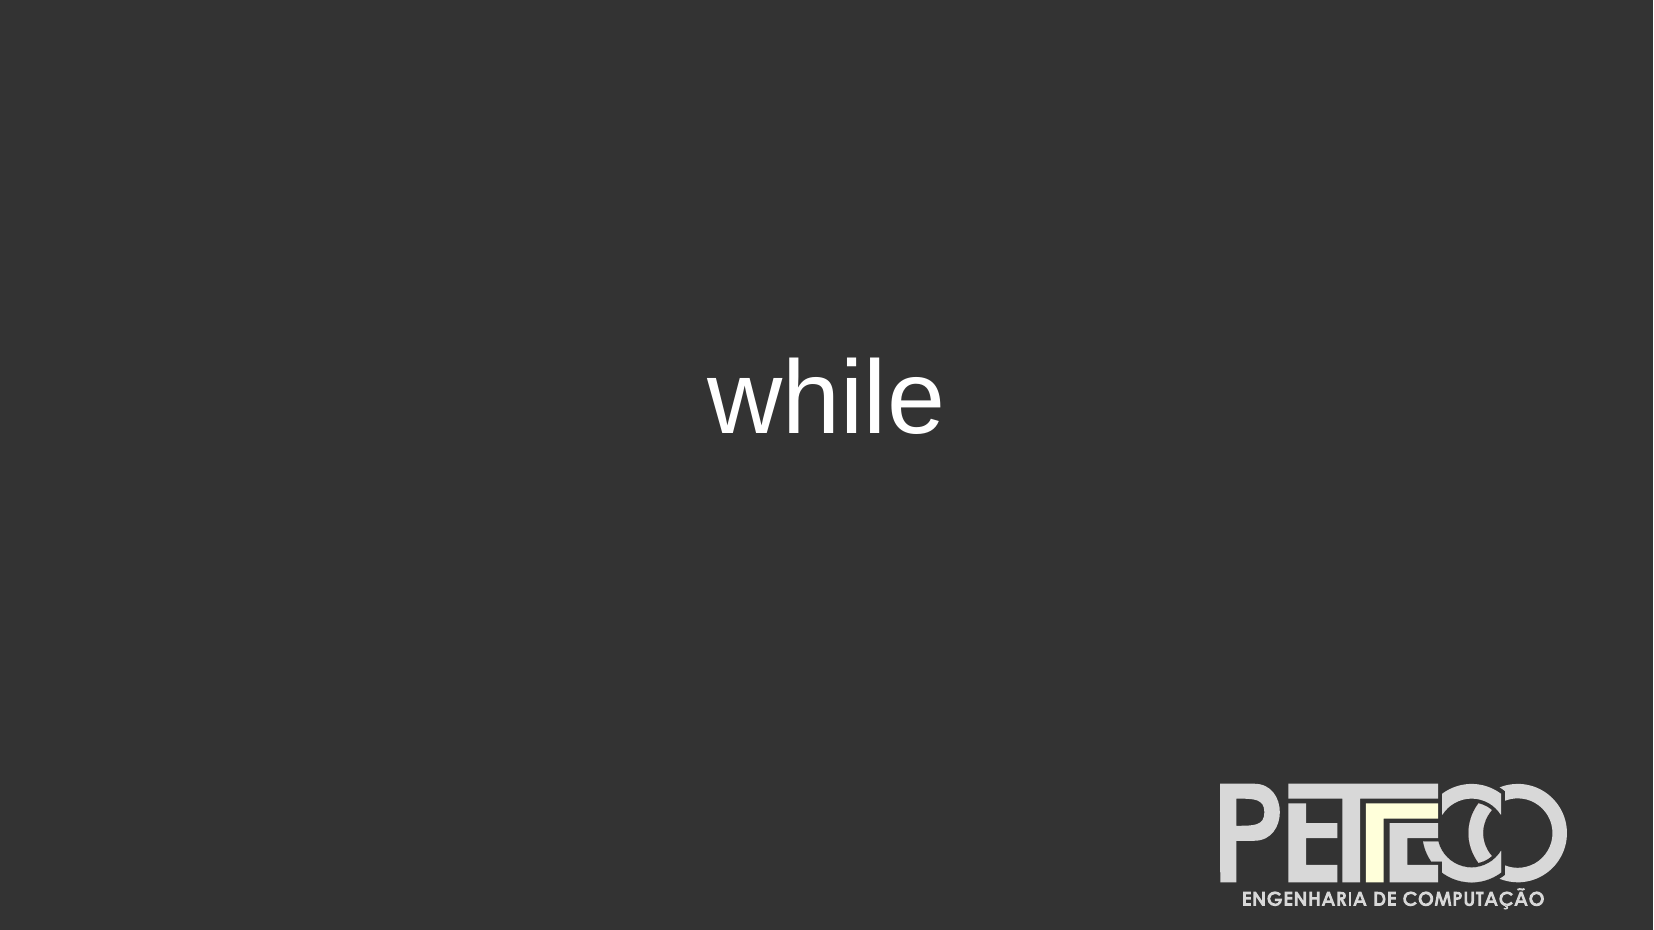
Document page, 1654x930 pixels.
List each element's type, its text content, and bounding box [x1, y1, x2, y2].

subtitle while [82, 37, 1571, 757]
